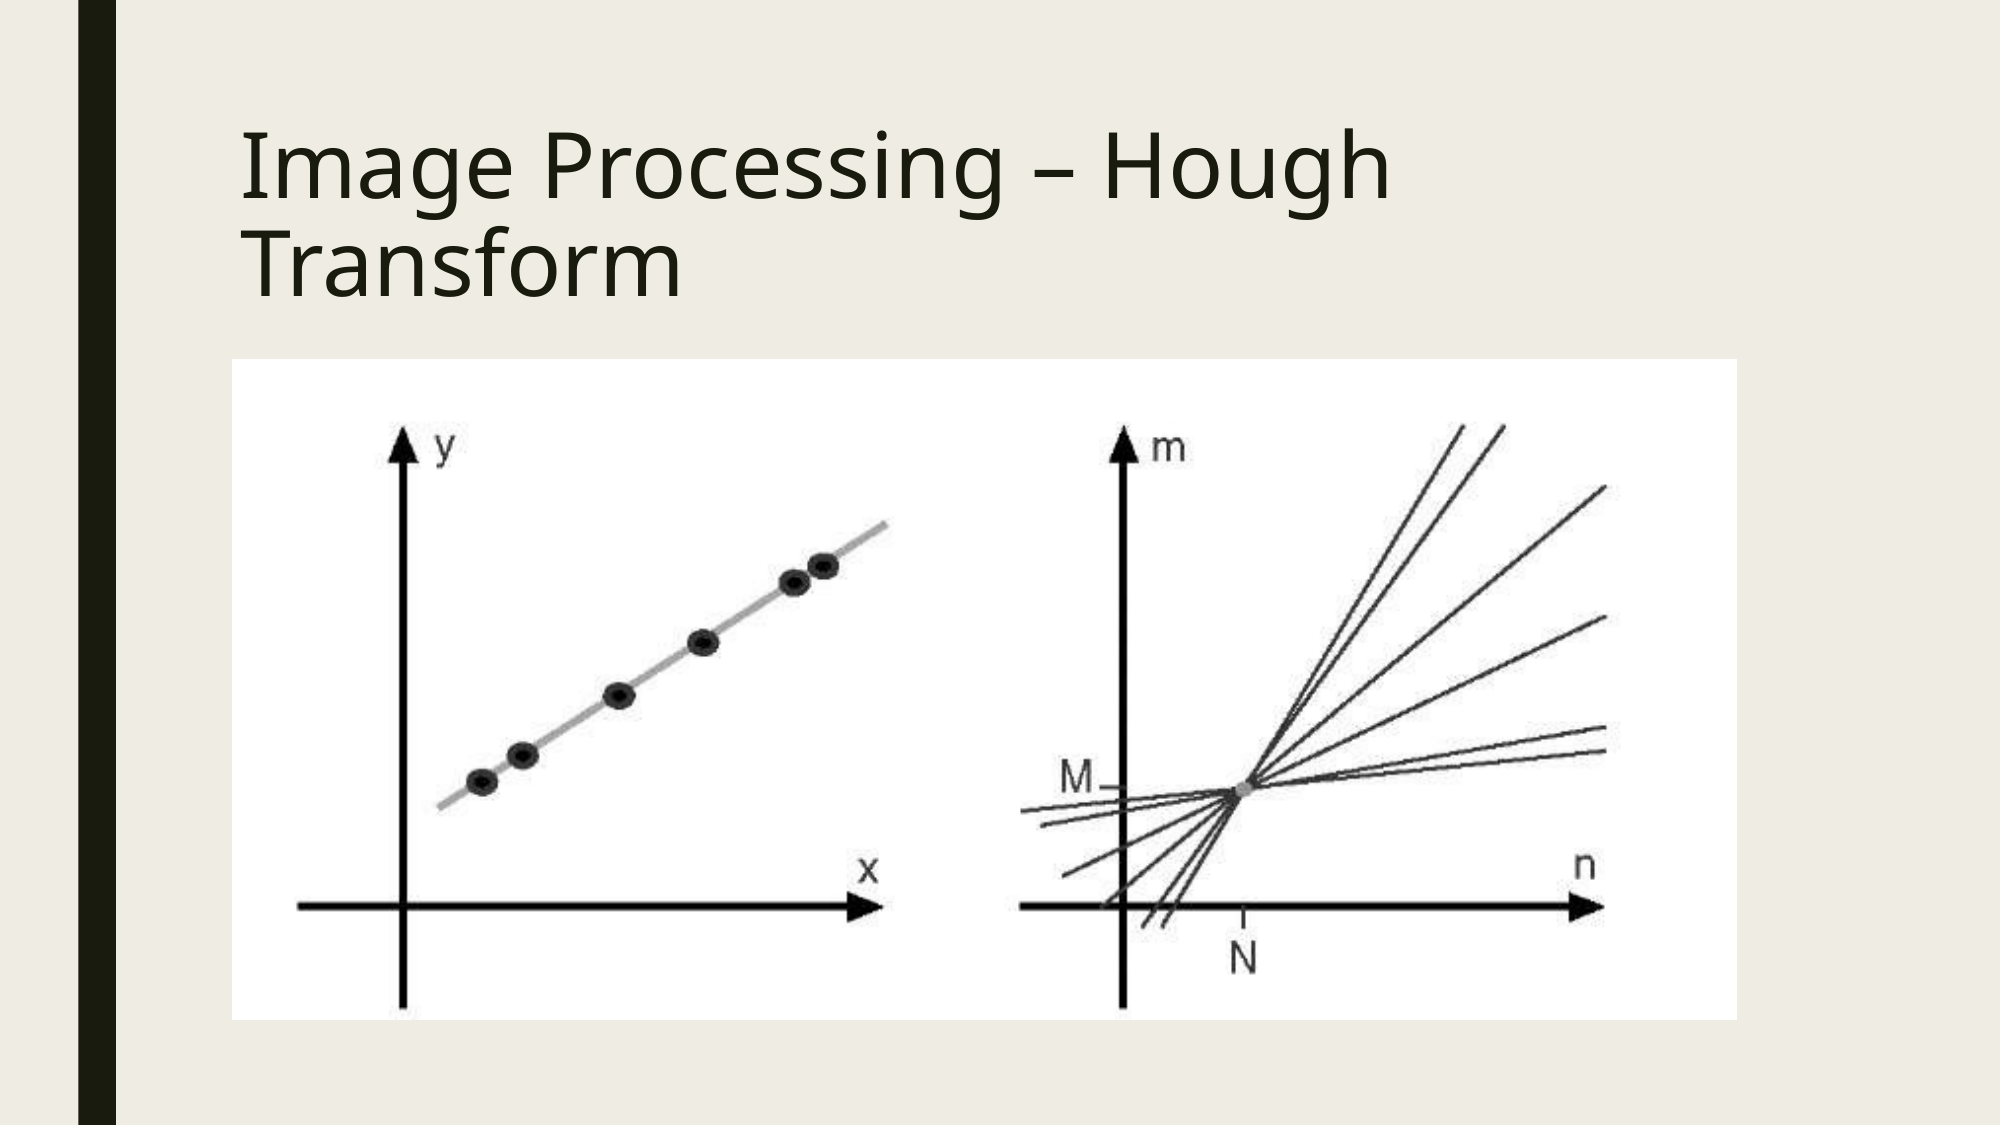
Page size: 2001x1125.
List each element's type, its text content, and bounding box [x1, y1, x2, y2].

title Image Processing – Hough Transform [225, 112, 1800, 357]
picture [232, 359, 1737, 1021]
